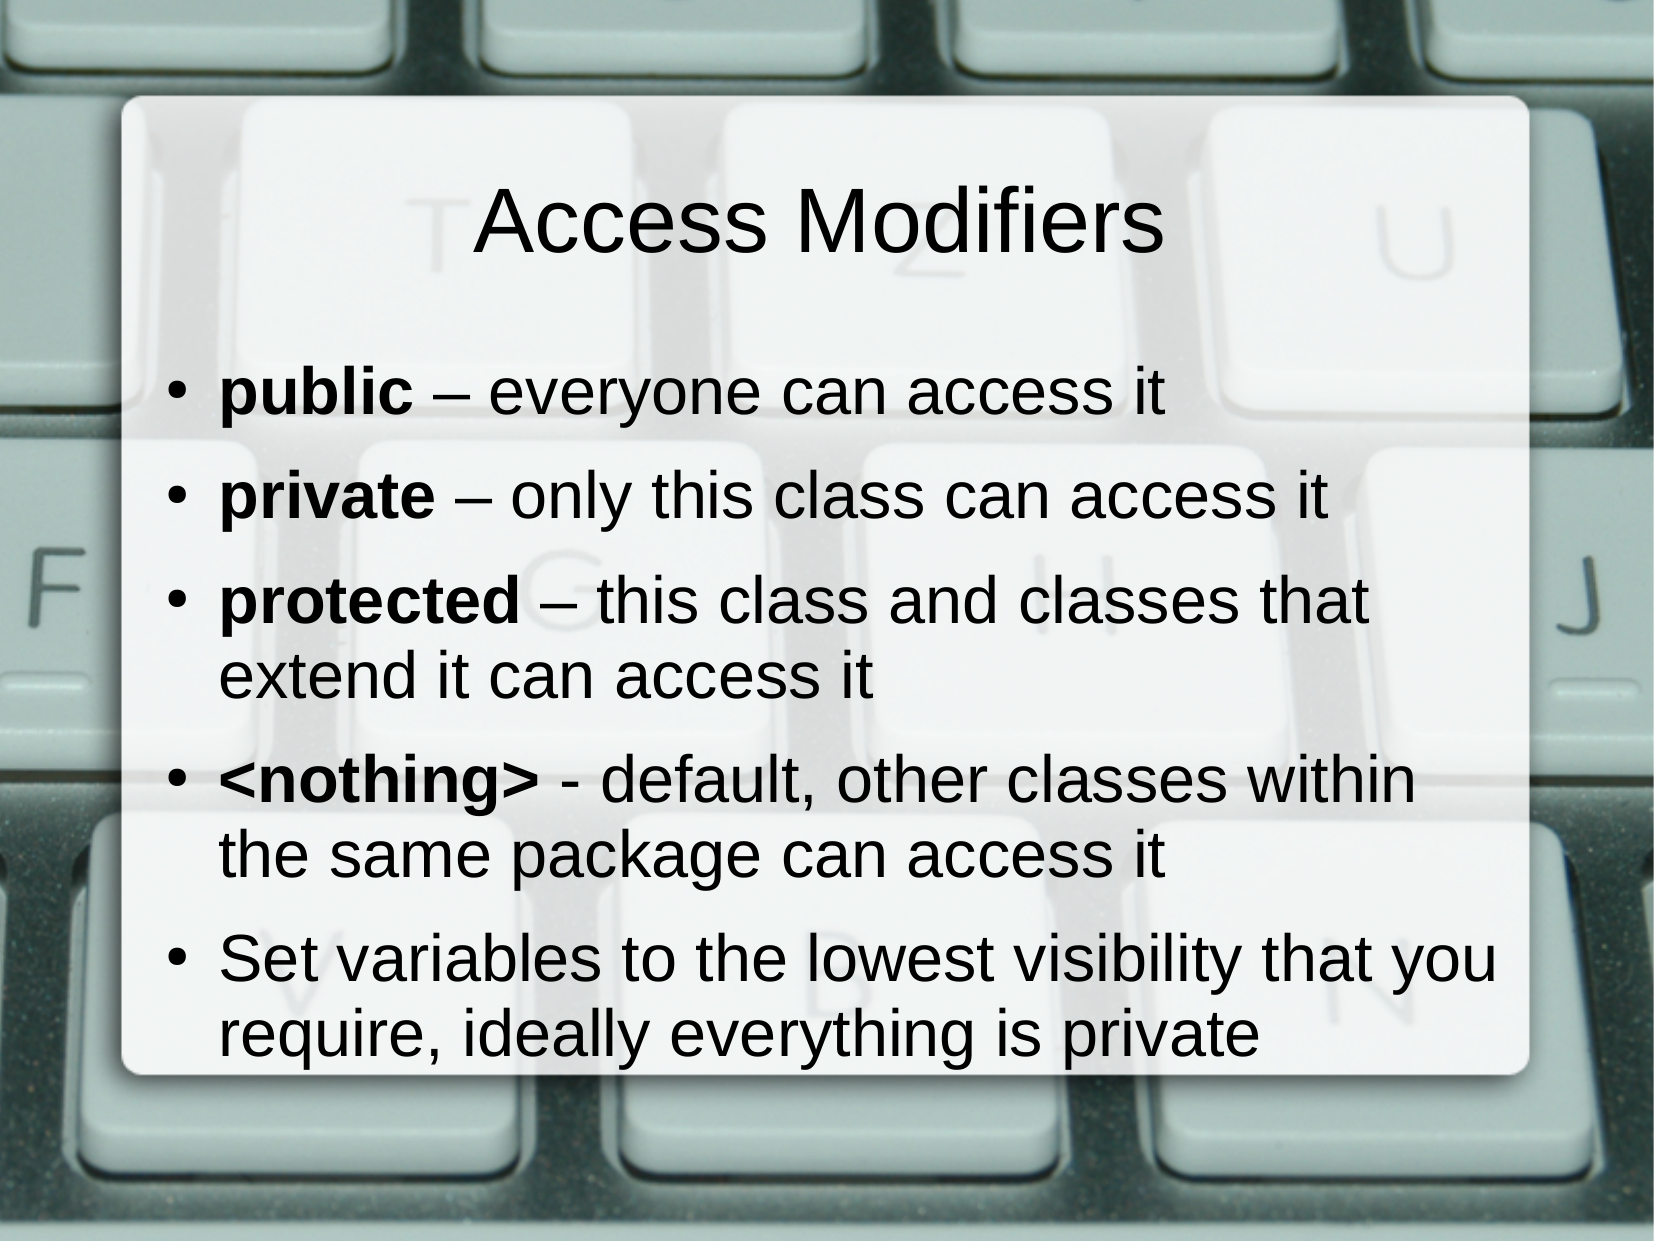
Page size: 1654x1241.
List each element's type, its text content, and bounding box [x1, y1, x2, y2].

picture [0, 0, 1654, 1241]
list public – everyone can access it private – only this class can access it protected – this class and classes that extend it can access it <nothing> - default, other classes within the same package can access it Set variables to the lowest visibility that you require, ideally everything is private [147, 354, 1506, 1071]
title Access Modifiers [135, 117, 1506, 325]
